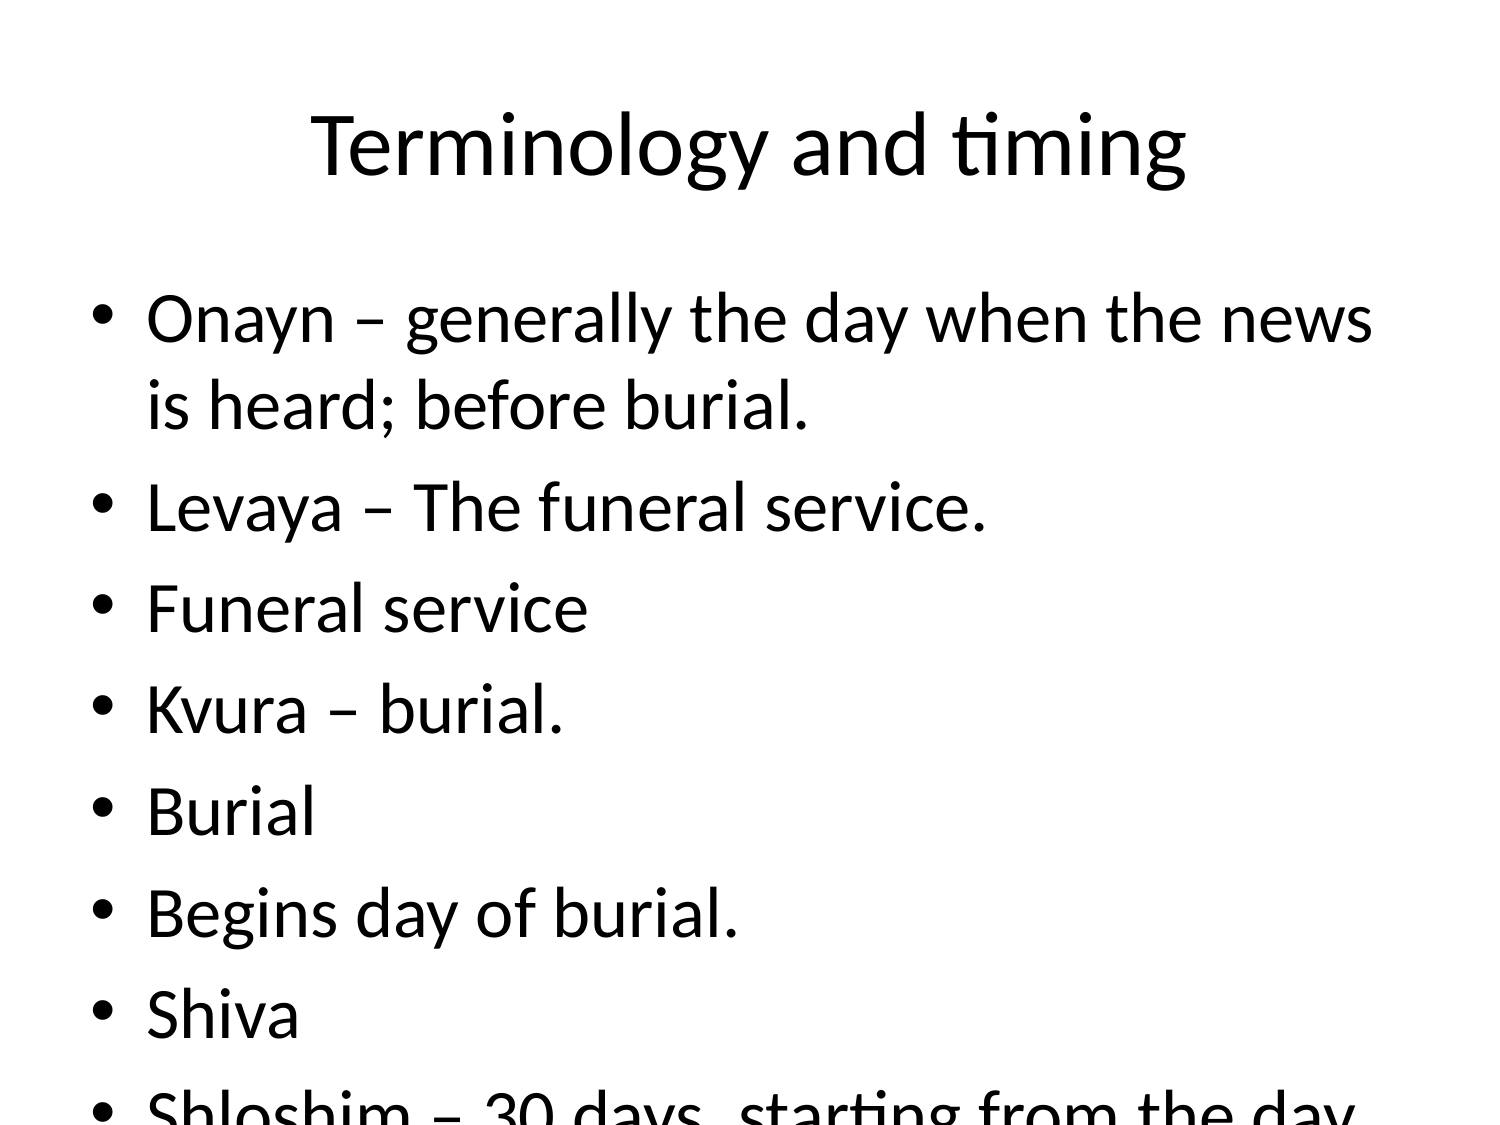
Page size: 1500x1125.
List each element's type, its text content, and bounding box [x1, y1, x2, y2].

title Terminology and timing [75, 45, 1425, 233]
list Onayn – generally the day when the news is heard; before burial. Levaya – The funeral service. Funeral service Kvura – burial. Burial Begins day of burial. Shiva Shloshim – 30 days, starting from the day of burial. [75, 262, 1425, 1005]
